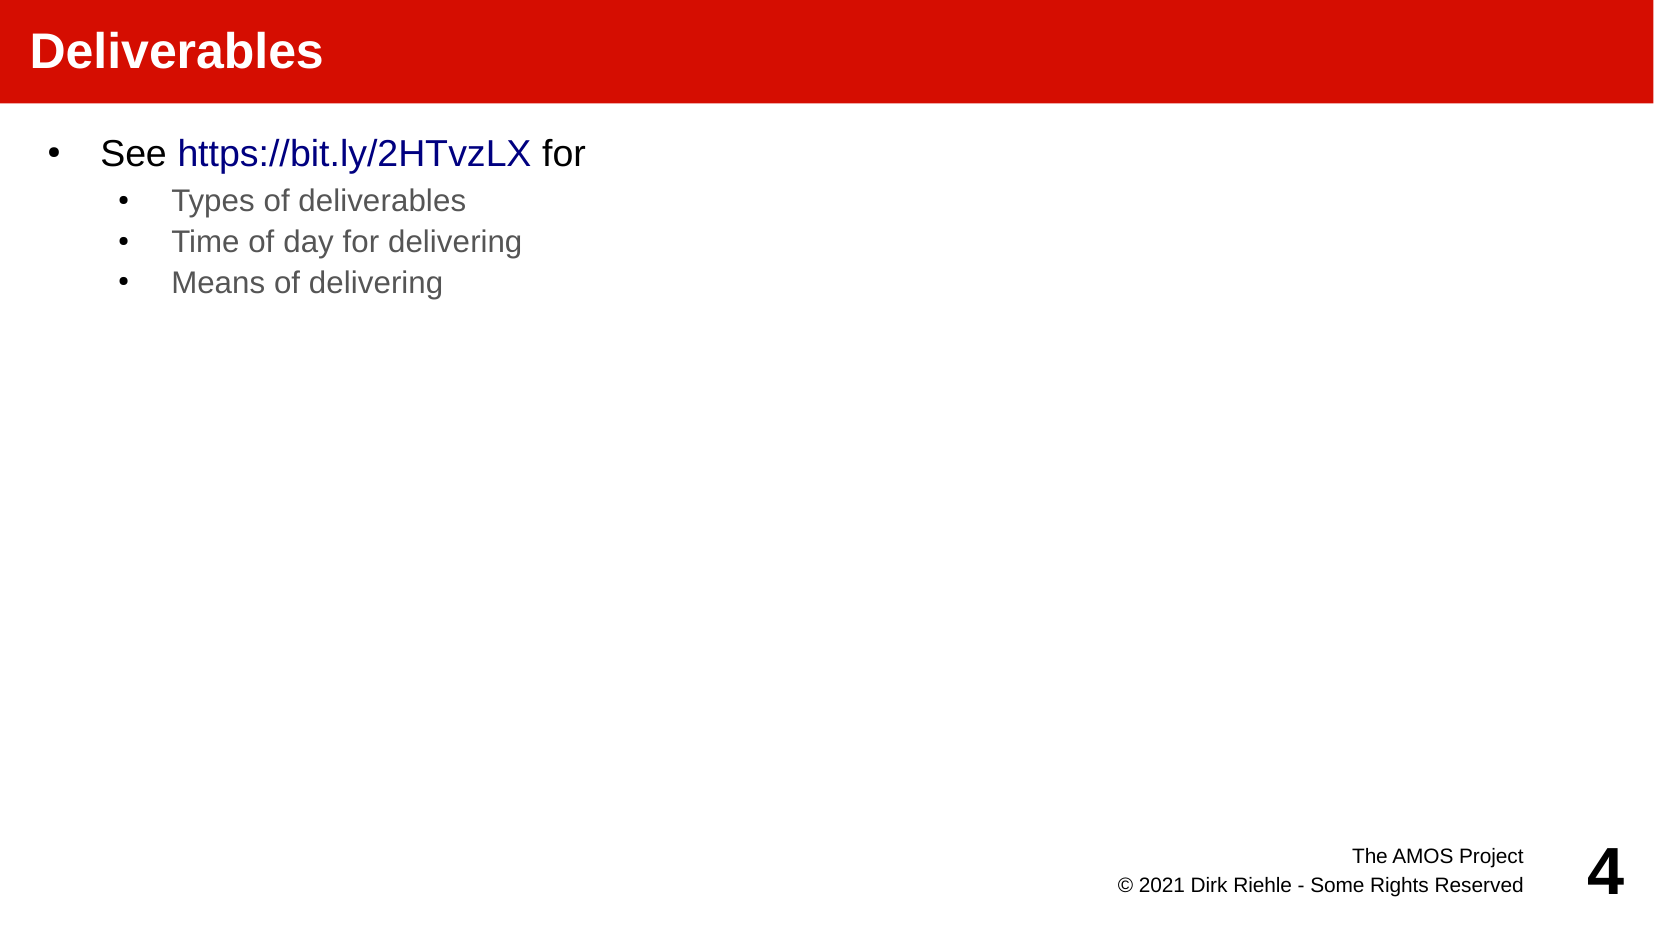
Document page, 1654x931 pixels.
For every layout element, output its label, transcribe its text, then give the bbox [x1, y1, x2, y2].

list See https://bit.ly/2HTvzLX for Types of deliverables Time of day for delivering Means of delivering [29, 132, 1625, 813]
title Deliverables [0, 0, 1654, 104]
